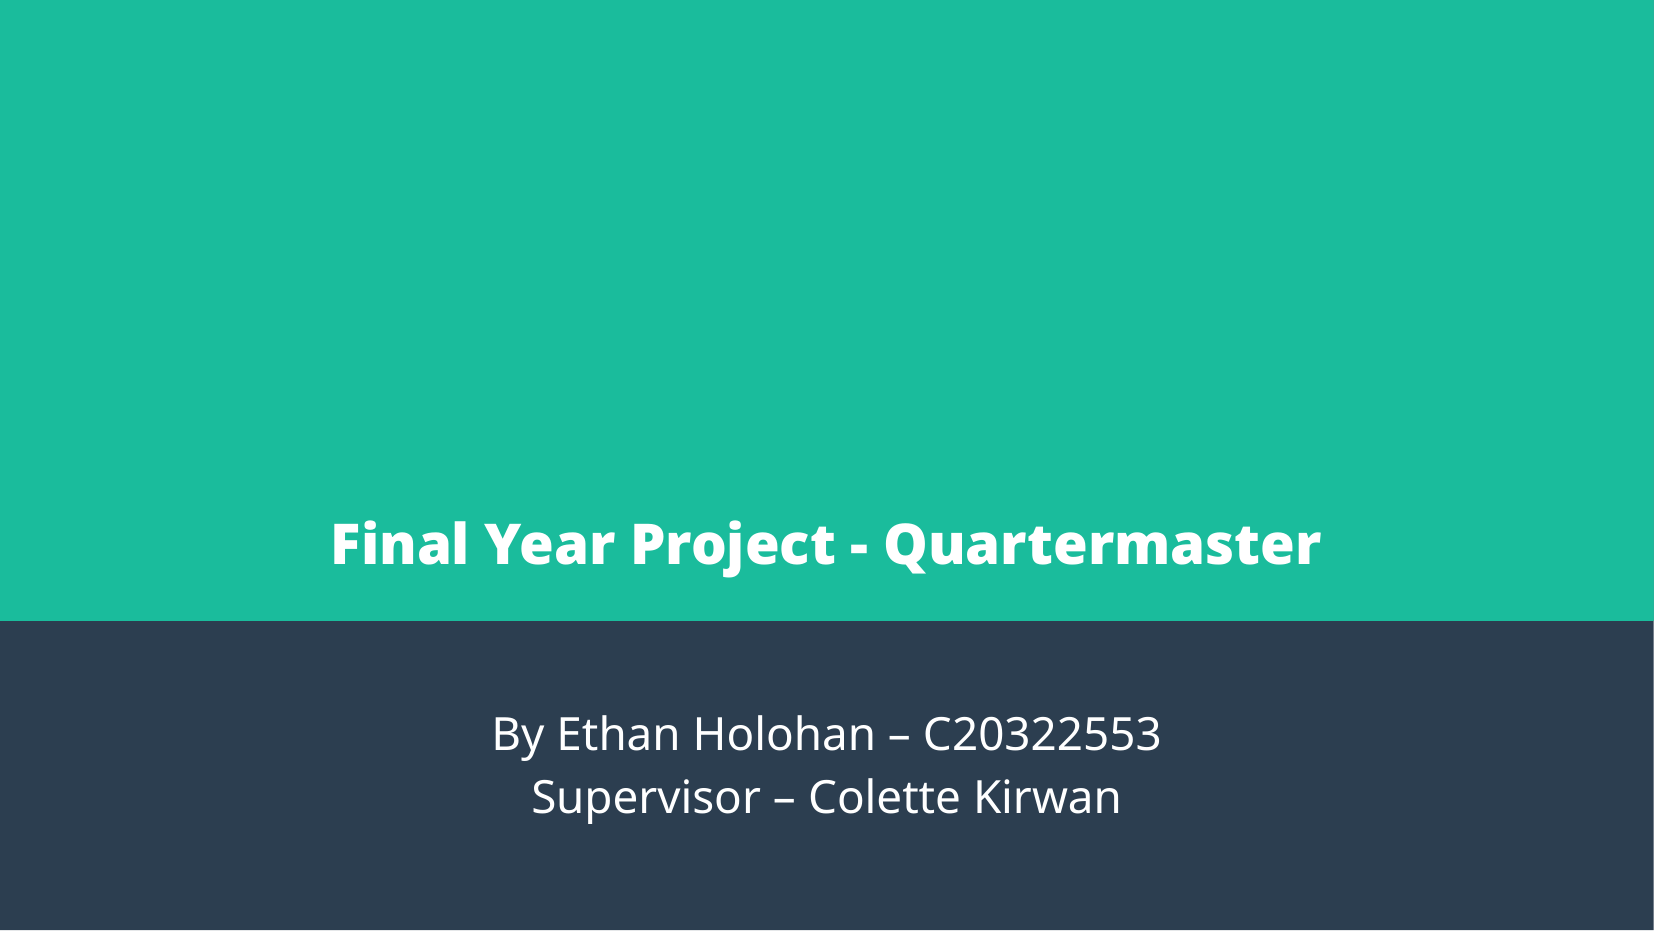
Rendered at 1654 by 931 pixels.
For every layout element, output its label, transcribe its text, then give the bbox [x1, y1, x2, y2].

title Final Year Project - Quartermaster [59, 465, 1595, 583]
subtitle By Ethan Holohan – C20322553 Supervisor – Colette Kirwan [59, 642, 1595, 886]
